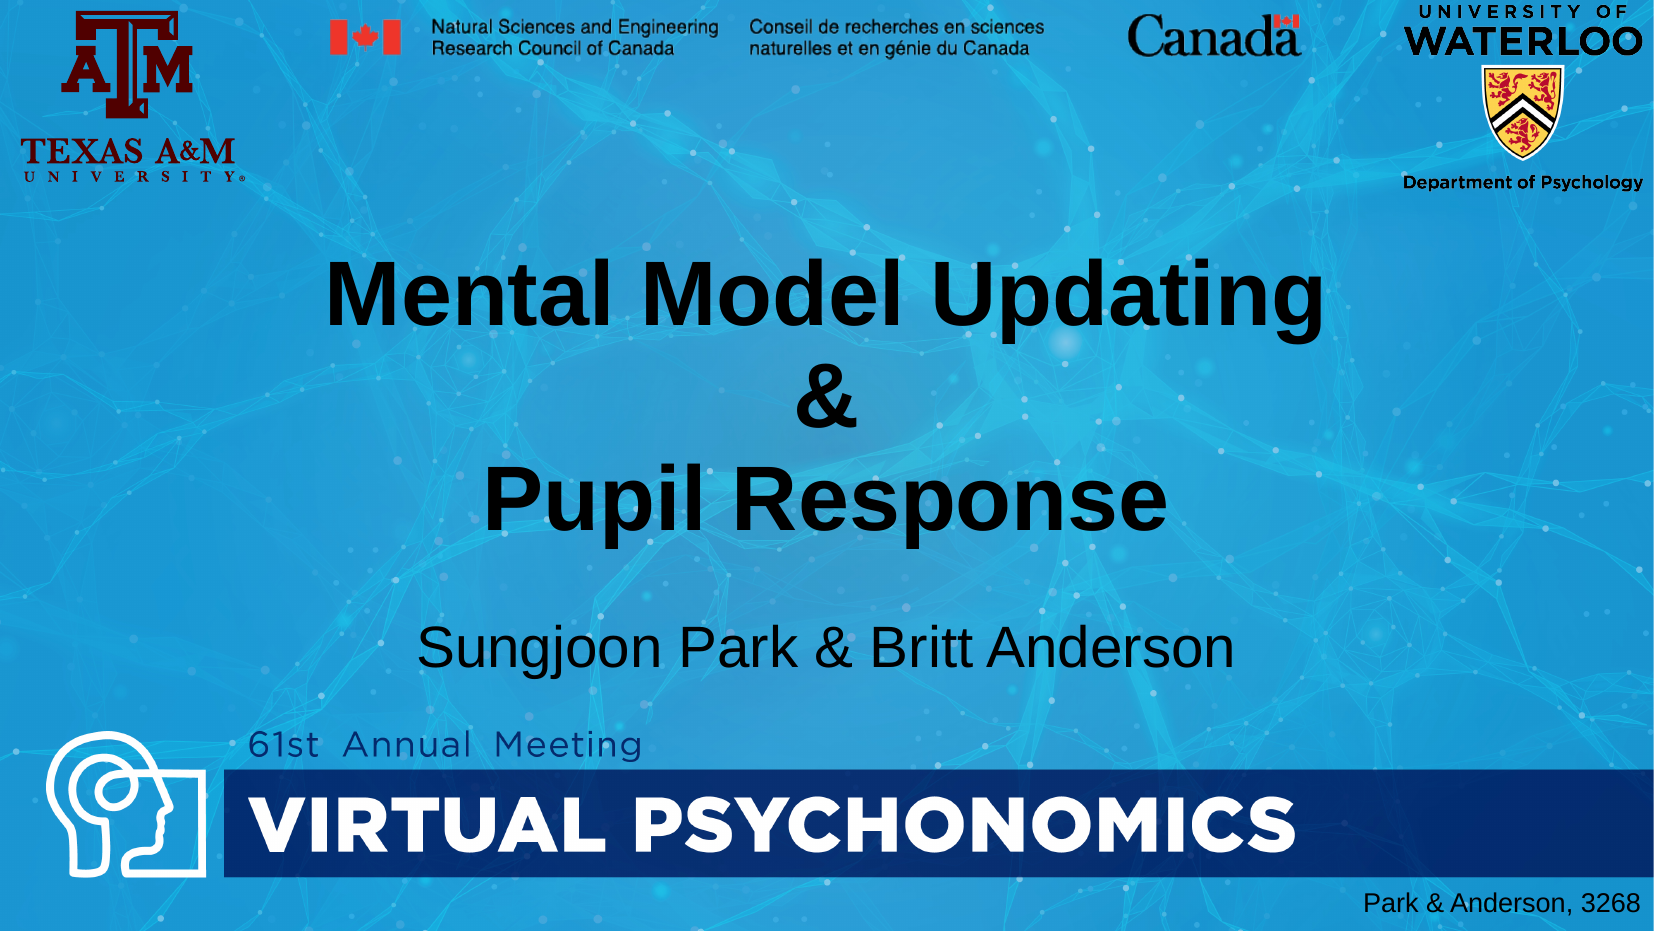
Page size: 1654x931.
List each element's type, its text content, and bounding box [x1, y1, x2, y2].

picture [0, 0, 1654, 931]
title Mental Model Updating & Pupil Response Sungjoon Park & Britt Anderson [82, 242, 1571, 681]
text_box Park & Anderson, 3268 [1348, 880, 1654, 931]
